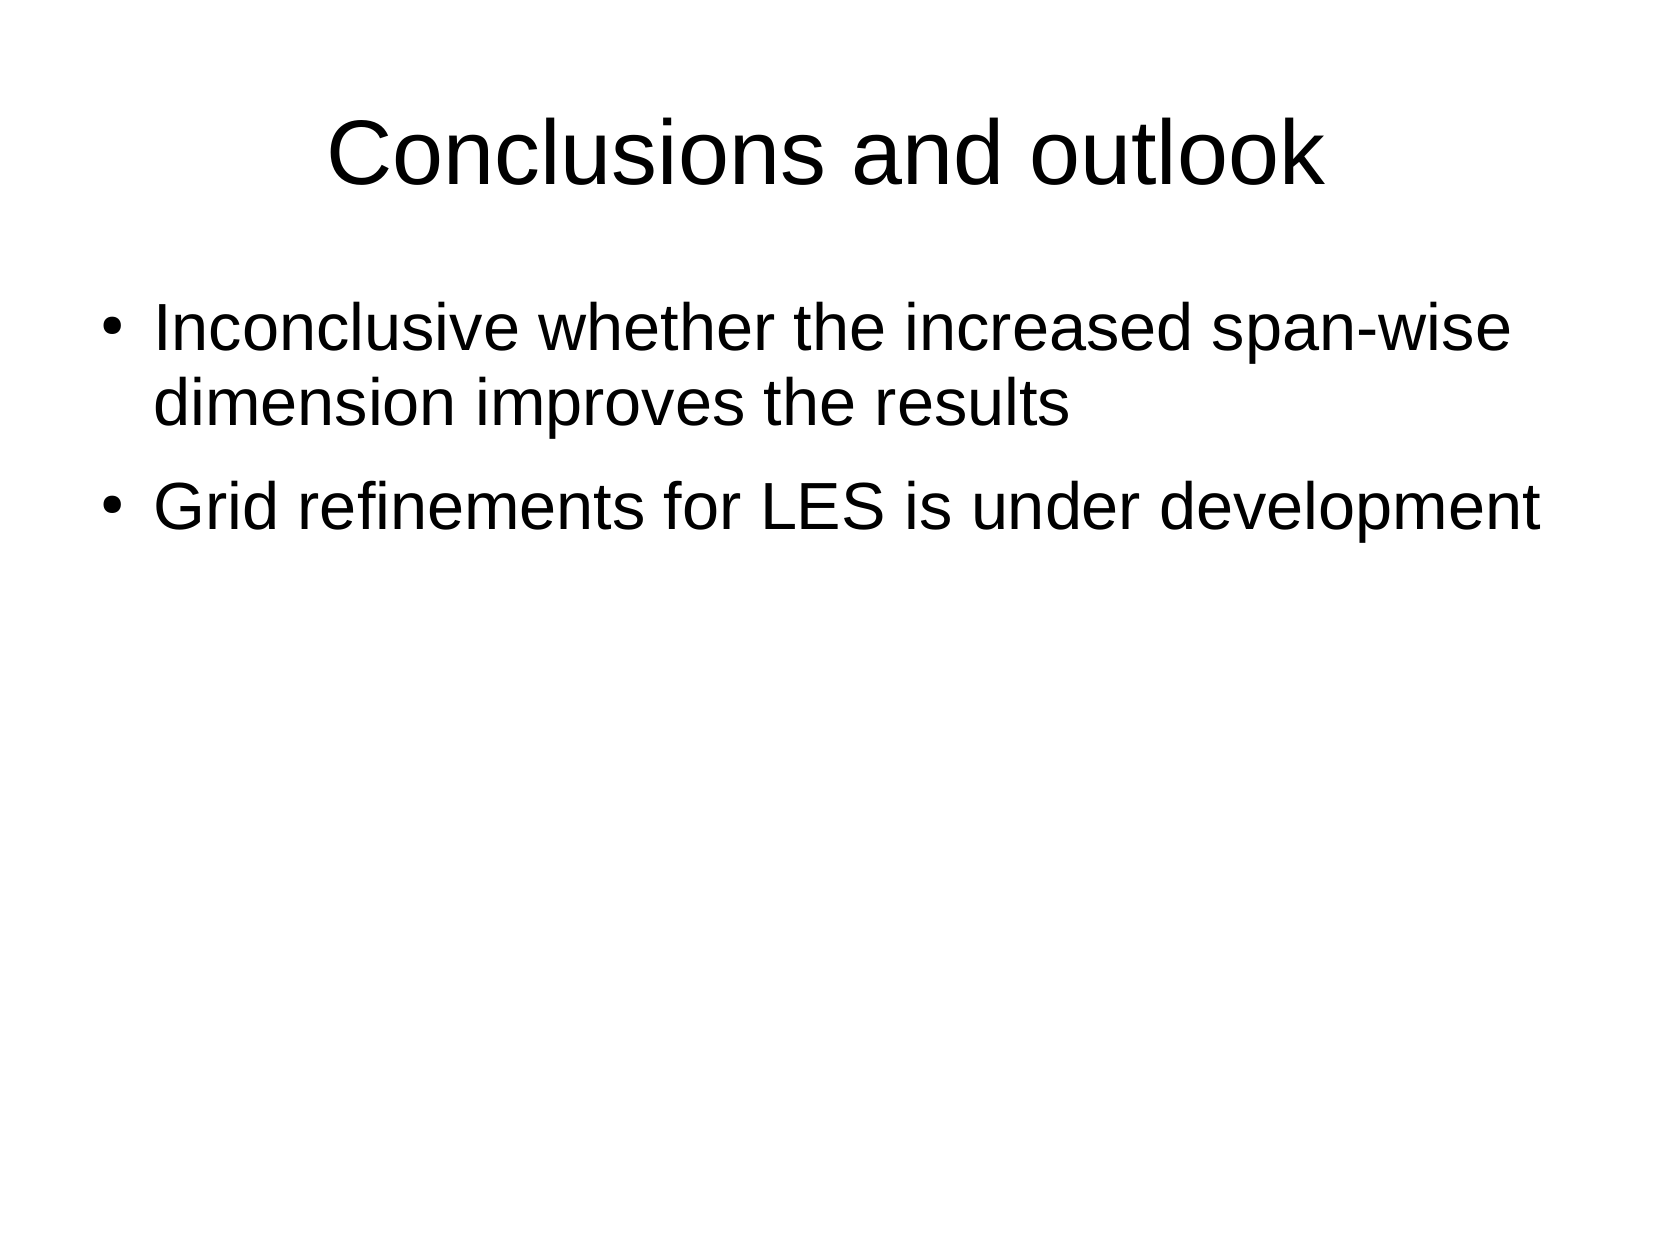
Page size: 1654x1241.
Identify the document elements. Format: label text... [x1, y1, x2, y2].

list Inconclusive whether the increased span-wise dimension improves the results Grid refinements for LES is under development [82, 290, 1571, 1109]
title Conclusions and outlook [82, 56, 1571, 250]
